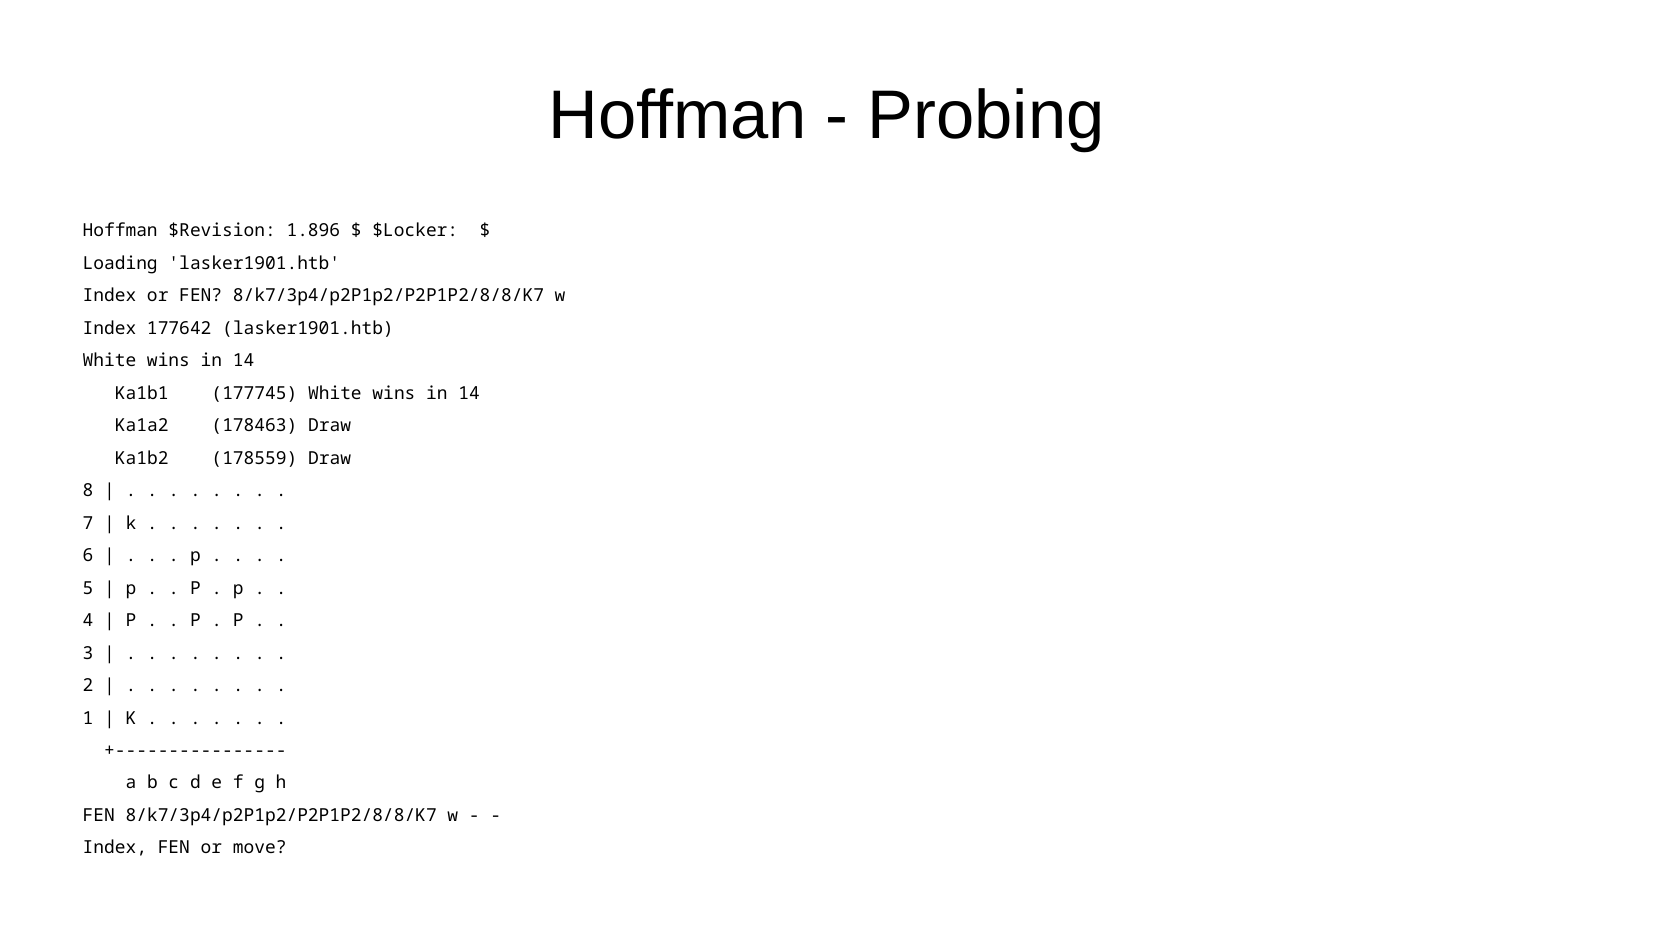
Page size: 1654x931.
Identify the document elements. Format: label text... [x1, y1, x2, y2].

list Hoffman $Revision: 1.896 $ $Locker: $ Loading 'lasker1901.htb' Index or FEN? 8/k7/3p4/p2P1p2/P2P1P2/8/8/K7 w Index 177642 (lasker1901.htb) White wins in 14 Ka1b1 (177745) White wins in 14 Ka1a2 (178463) Draw Ka1b2 (178559) Draw 8 | . . . . . . . . 7 | k . . . . . . . 6 | . . . p . . . . 5 | p . . P . p . . 4 | P . . P . P . . 3 | . . . . . . . . 2 | . . . . . . . . 1 | K . . . . . . . +---------------- a b c d e f g h FEN 8/k7/3p4/p2P1p2/P2P1P2/8/8/K7 w - - Index, FEN or move? [82, 217, 1571, 875]
title Hoffman - Probing [82, 37, 1571, 193]
